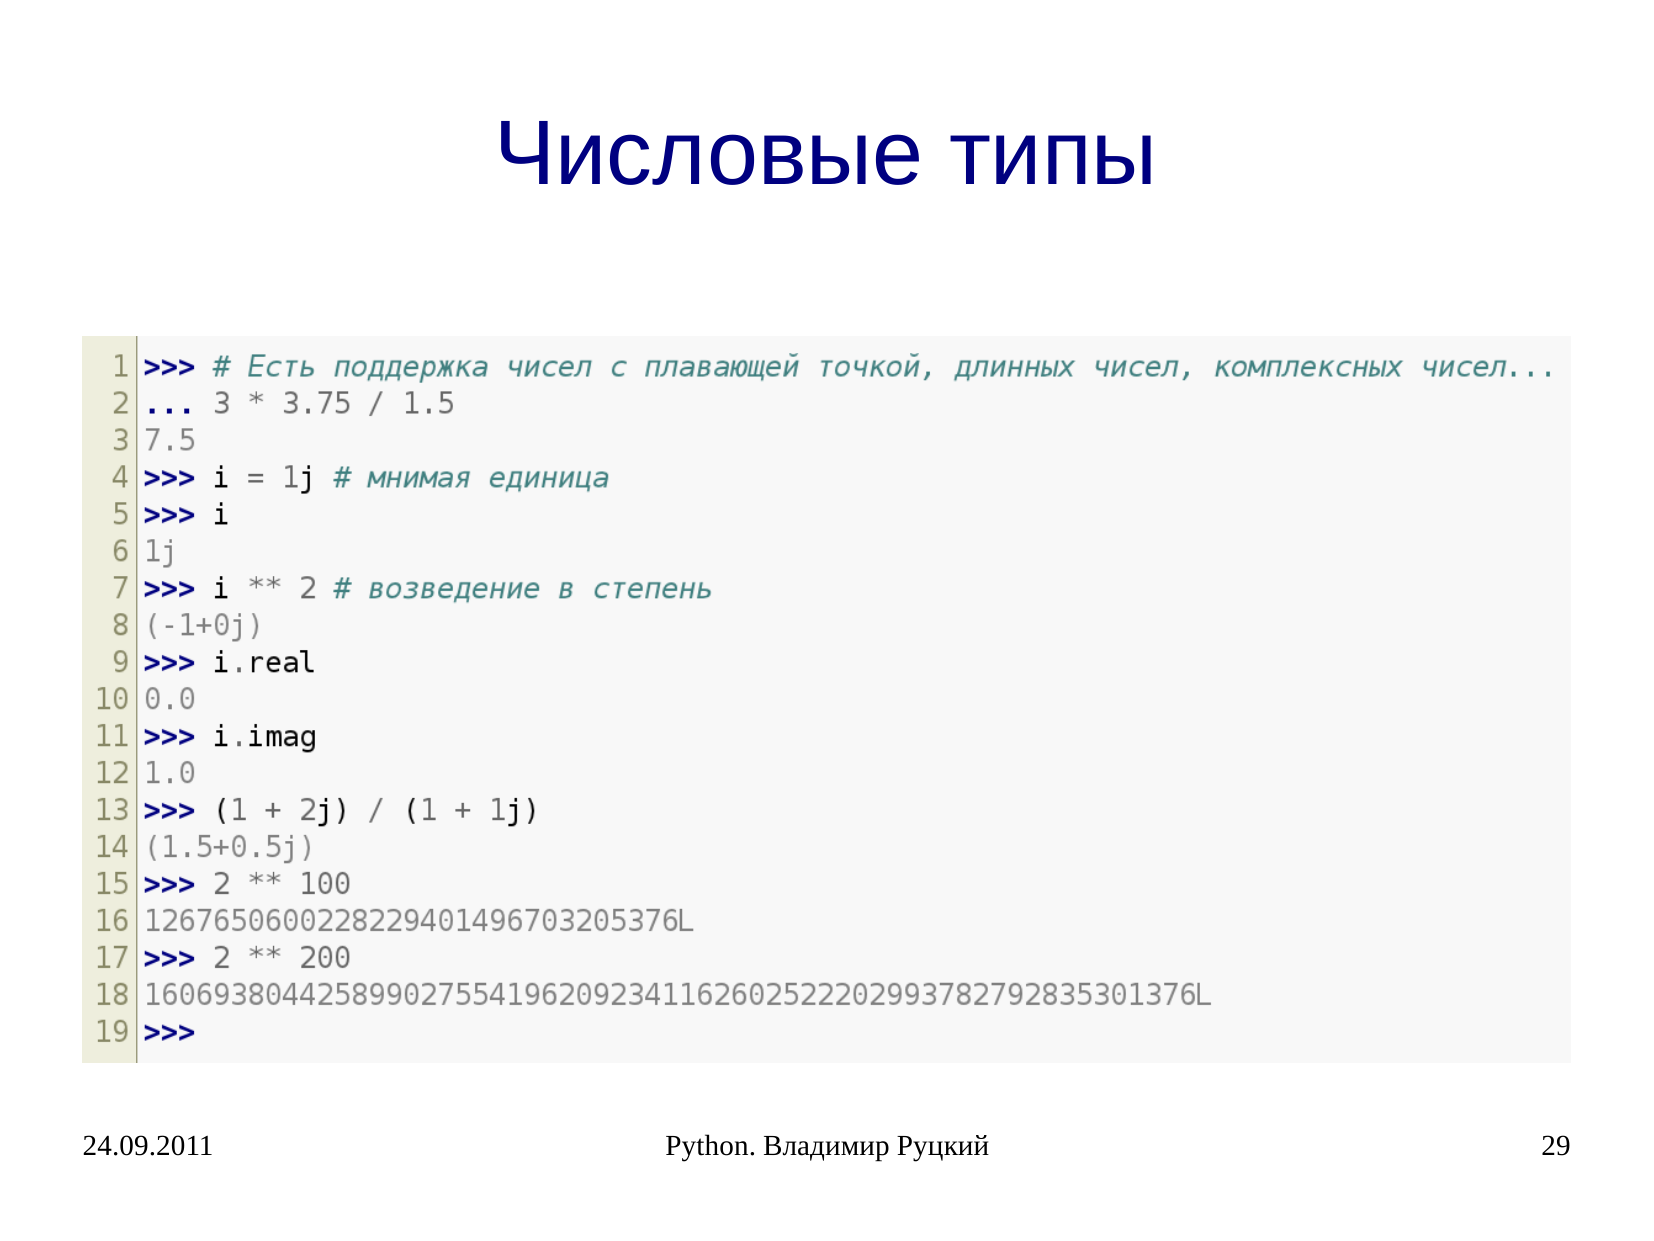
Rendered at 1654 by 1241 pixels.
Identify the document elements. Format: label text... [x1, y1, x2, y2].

picture [82, 336, 1571, 1063]
title Числовые типы [82, 49, 1571, 257]
